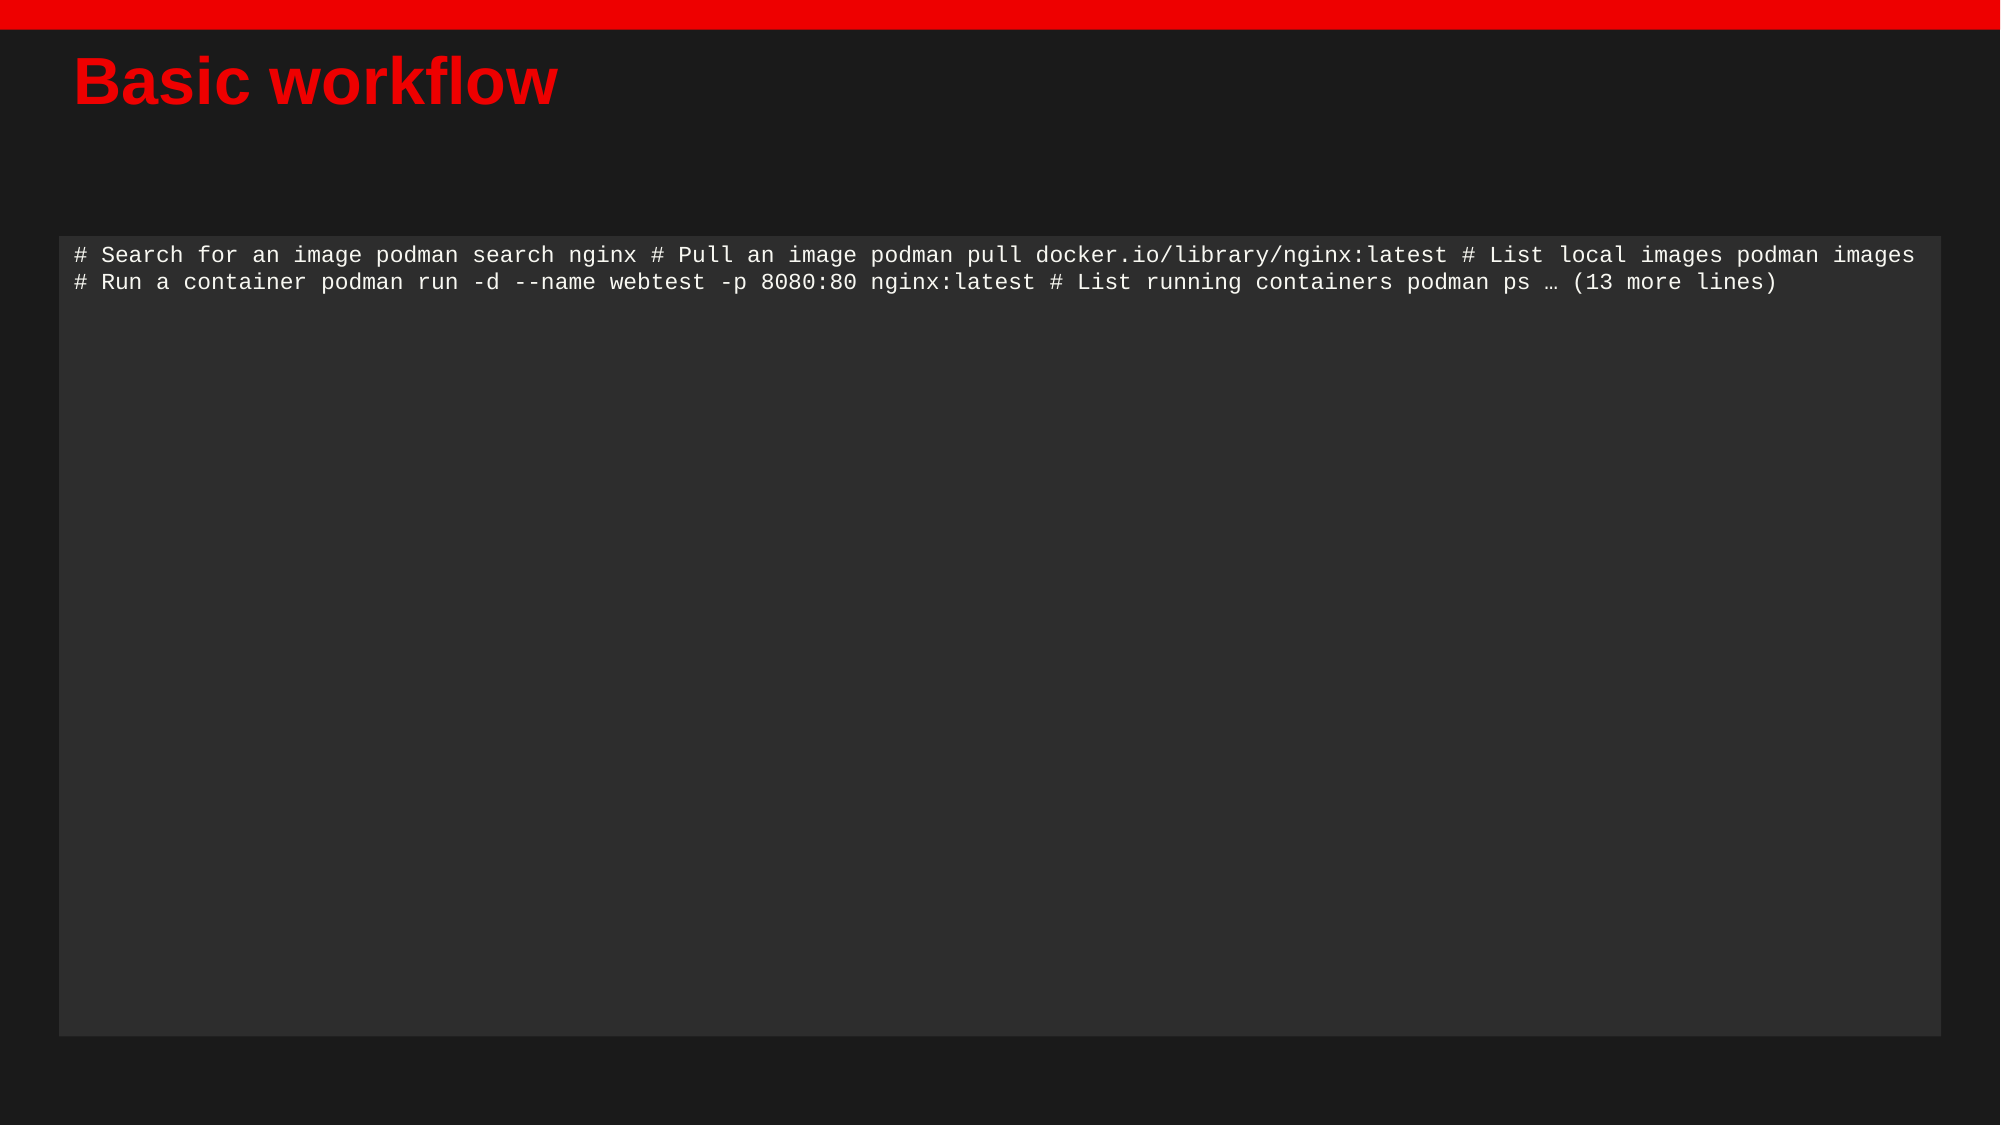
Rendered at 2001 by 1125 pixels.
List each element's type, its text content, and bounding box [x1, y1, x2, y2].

text_box Basic workflow [59, 36, 1942, 208]
text_box [0, 0, 2001, 30]
text_box # Search for an image podman search nginx # Pull an image podman pull docker.io/library/nginx:latest # List local images podman images # Run a container podman run -d --name webtest -p 8080:80 nginx:latest # List running containers podman ps … (13 more lines) [59, 236, 1942, 1037]
